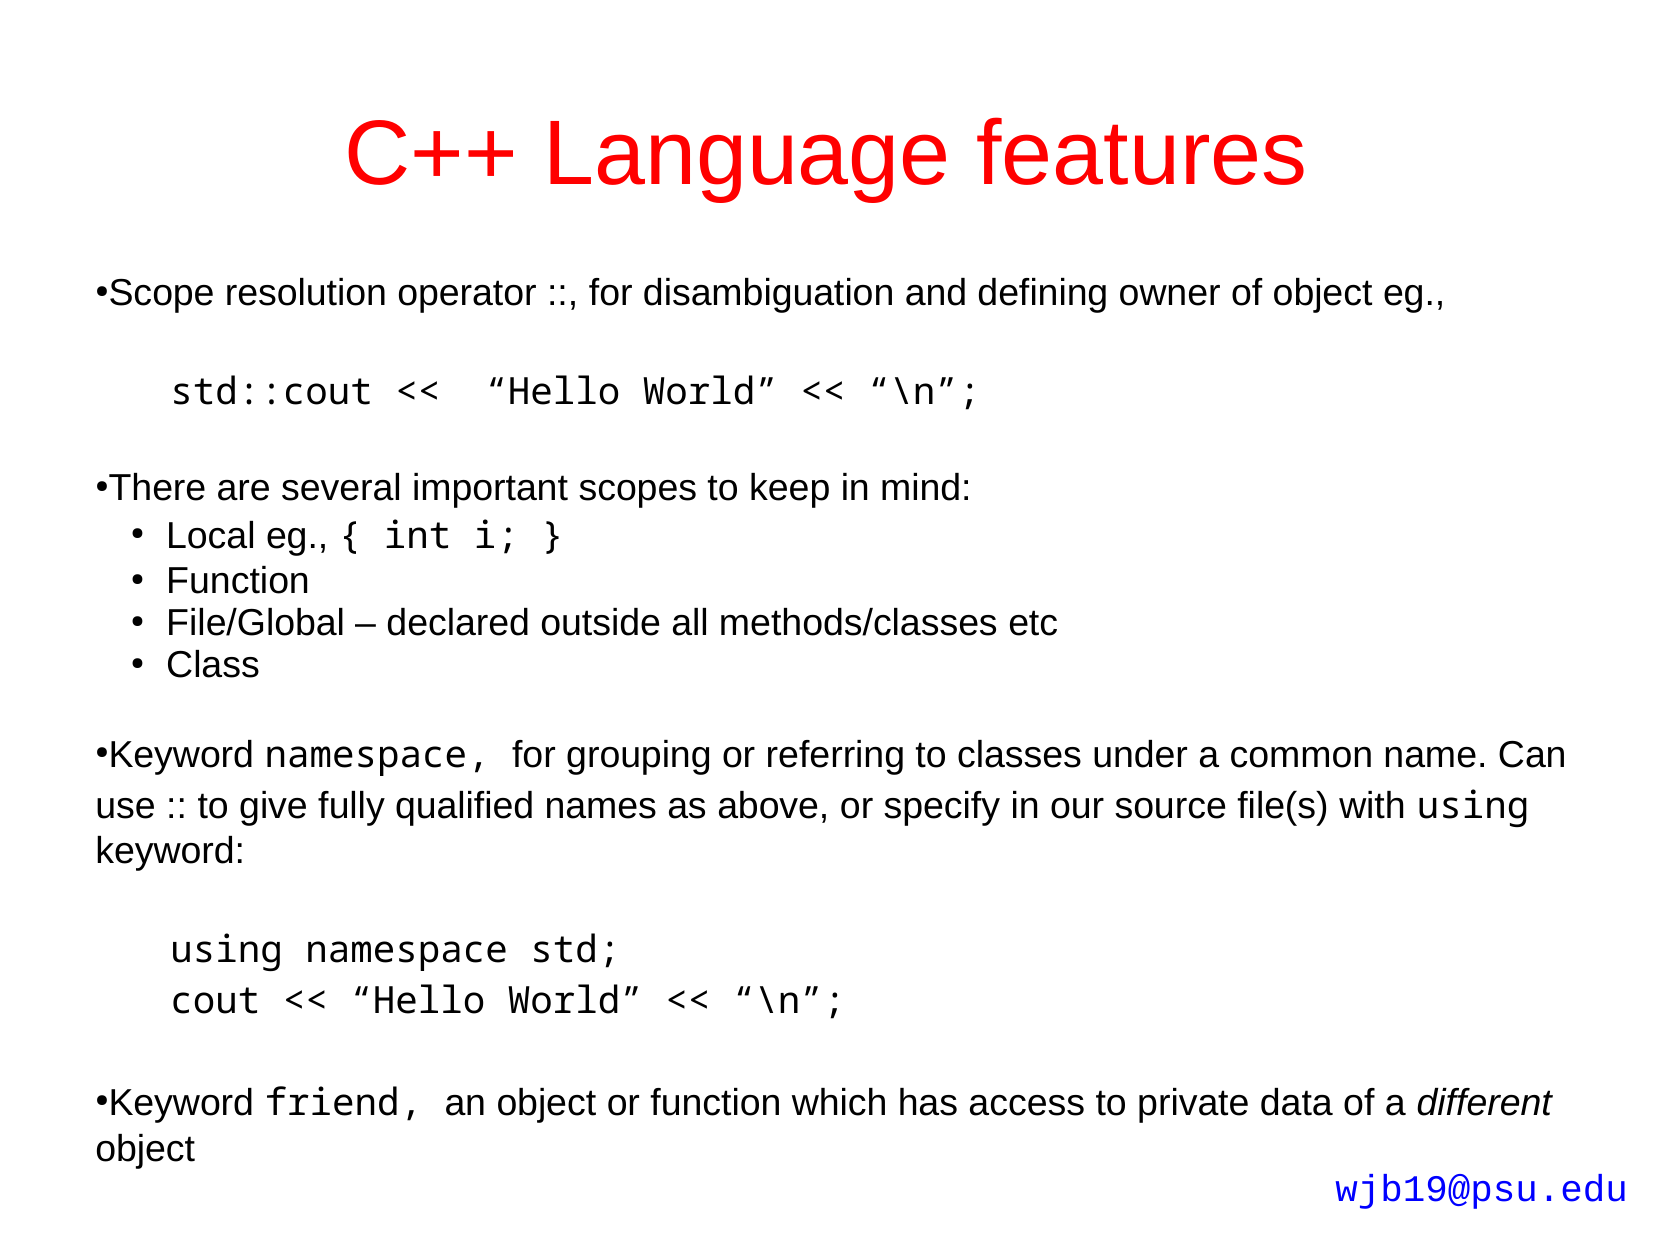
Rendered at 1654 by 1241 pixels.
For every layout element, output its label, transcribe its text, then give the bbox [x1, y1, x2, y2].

text_box wjb19@psu.edu [1320, 1162, 1643, 1220]
title C++ Language features [82, 49, 1571, 257]
subtitle Scope resolution operator ::, for disambiguation and defining owner of object eg., std::cout << “Hello World” << “\n”; There are several important scopes to keep in mind: Local eg., { int i; } Function File/Global – declared outside all methods/classes etc Class Keyword namespace, for grouping or referring to classes under a common name. Can use :: to give fully qualified names as above, or specify in our source file(s) with using keyword: using namespace std; cout << “Hello World” << “\n”; Keyword friend, an object or function which has access to private data of a different object [95, 271, 1584, 1173]
